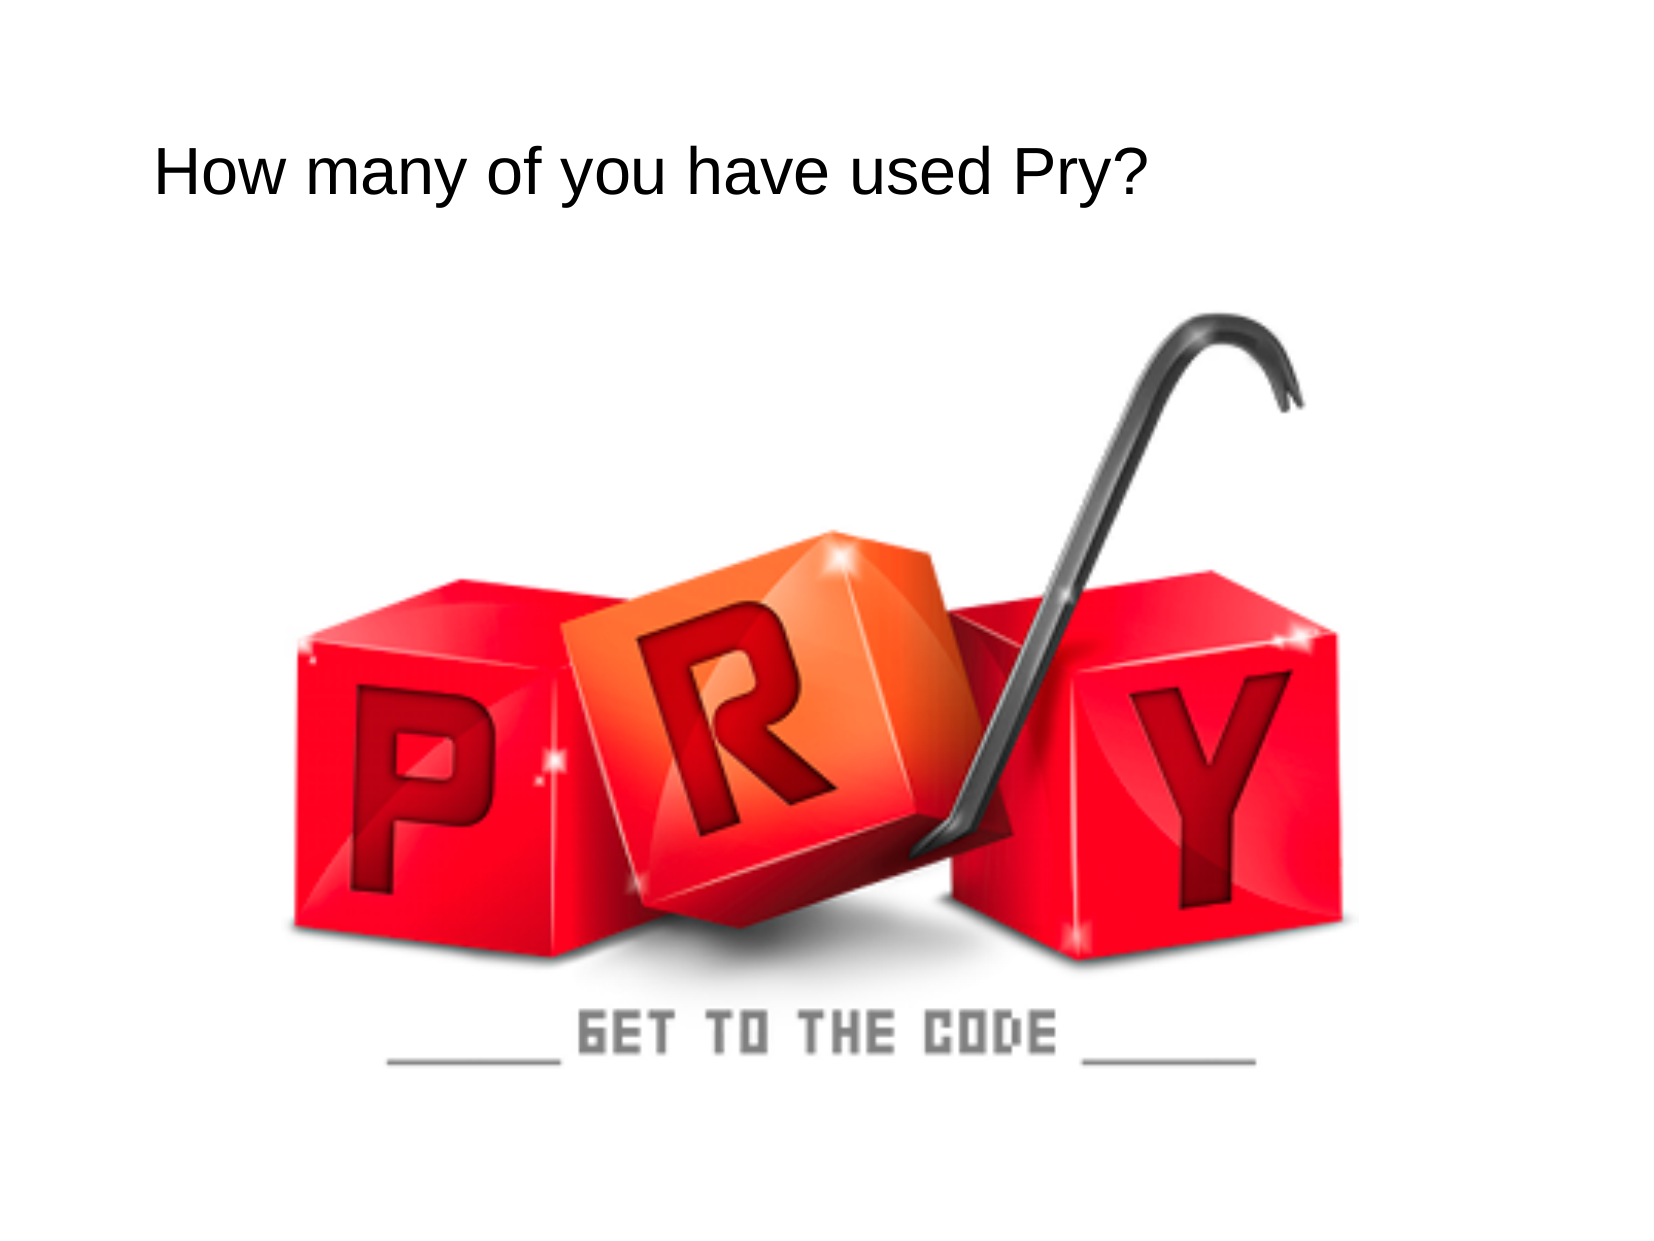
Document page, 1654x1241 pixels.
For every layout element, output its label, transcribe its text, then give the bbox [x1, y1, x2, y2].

list How many of you have used Pry? [82, 133, 1170, 319]
picture [277, 293, 1359, 1075]
